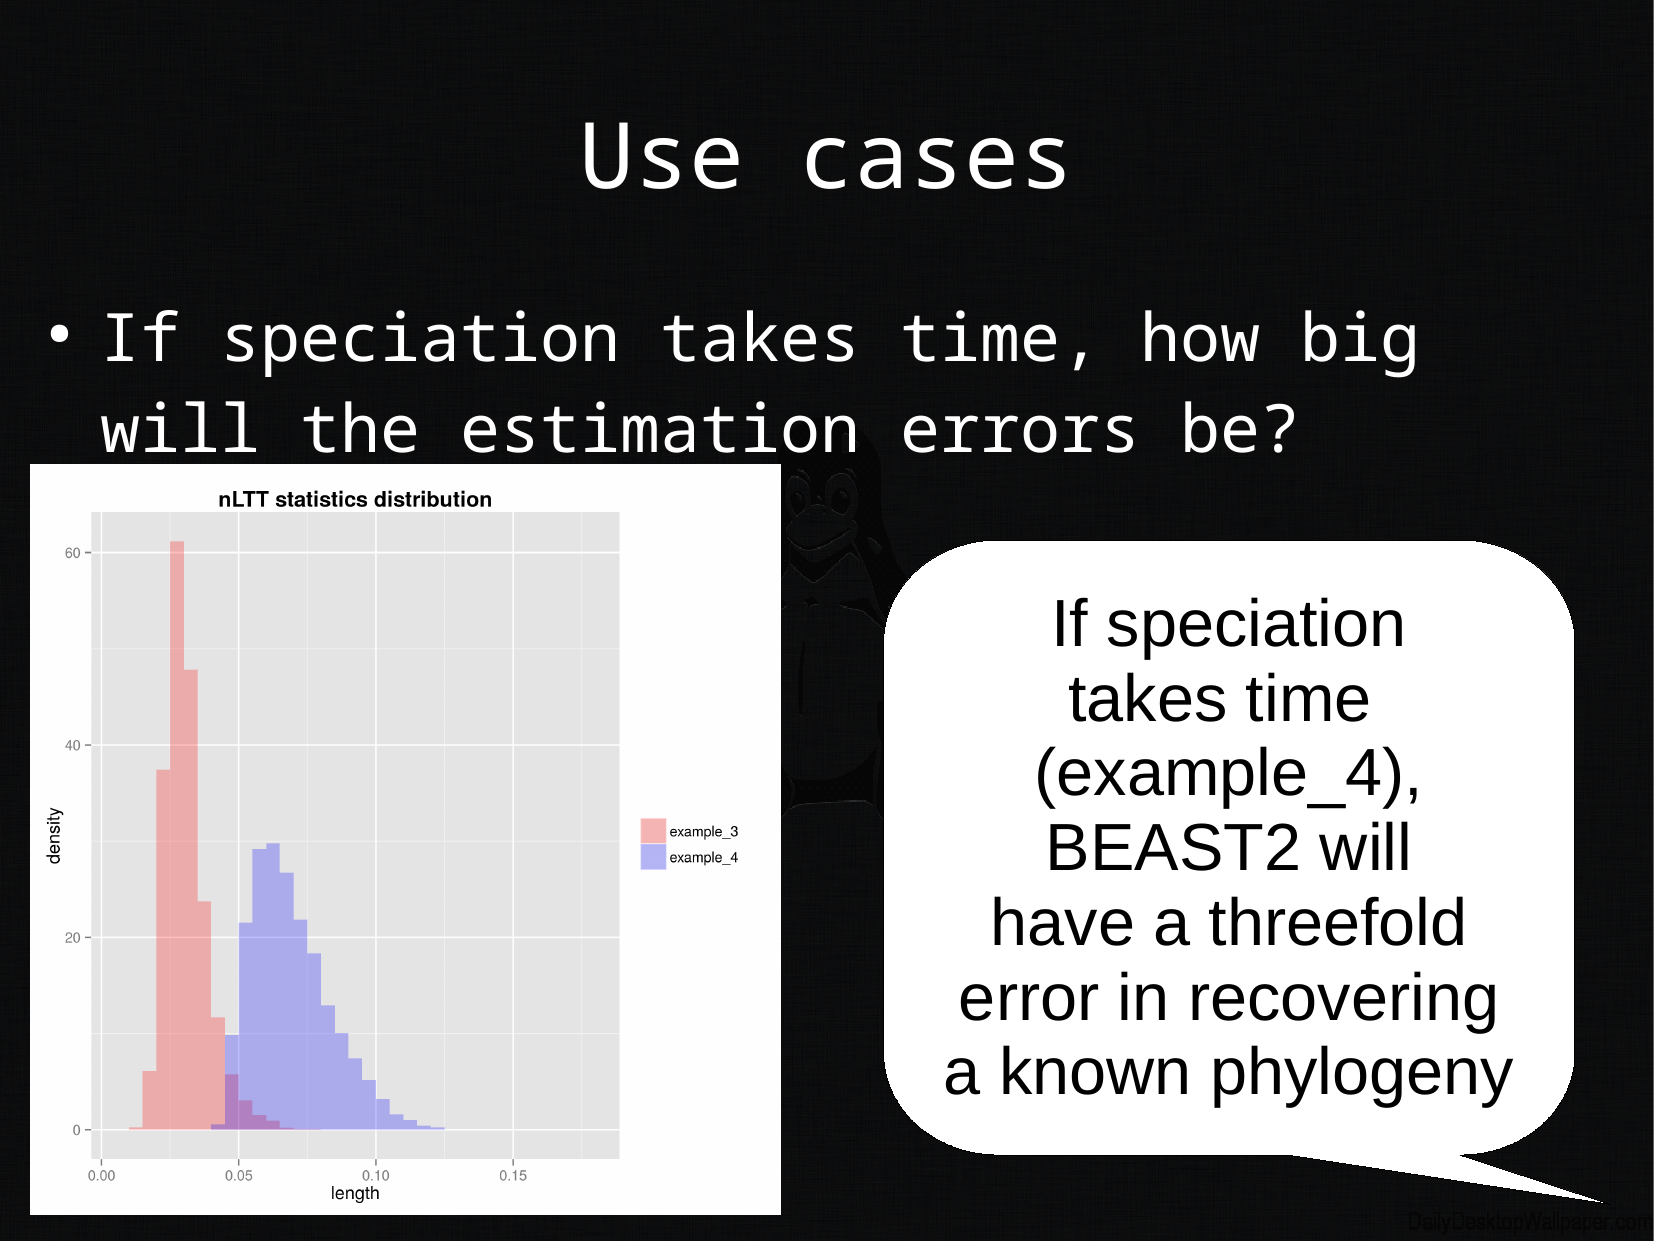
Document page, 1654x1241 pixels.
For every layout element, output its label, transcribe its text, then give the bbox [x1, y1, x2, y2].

picture [0, 0, 1654, 1241]
list If speciation takes time, how big will the estimation errors be? [30, 290, 1621, 1010]
text_box If speciation takes time (example_4), BEAST2 will have a threefold error in recovering a known phylogeny [883, 540, 1611, 1205]
title Use cases [82, 49, 1571, 257]
